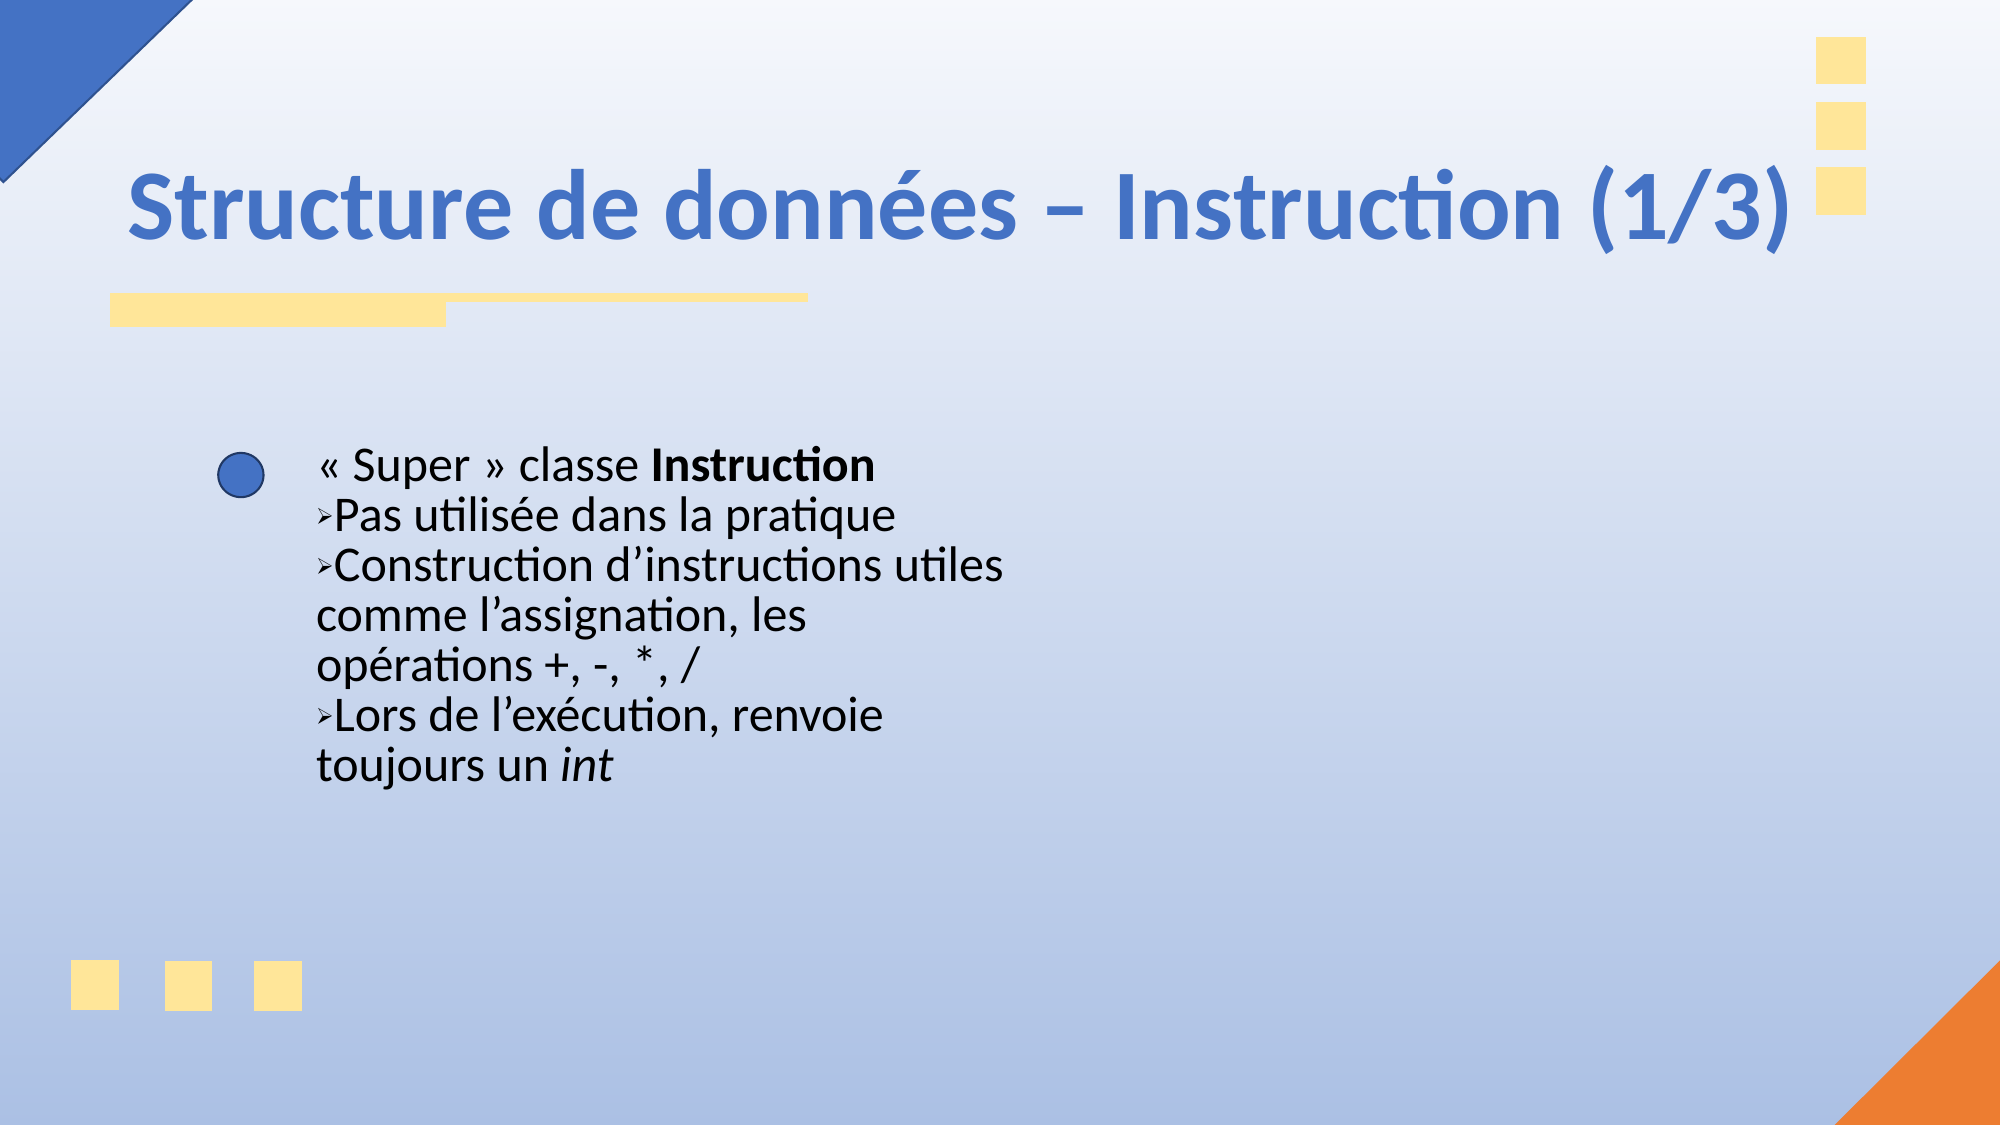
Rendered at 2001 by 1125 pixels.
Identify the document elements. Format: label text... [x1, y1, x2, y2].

text_box Structure de données – Instruction (1/3) [112, 157, 1913, 293]
text_box [72, 961, 118, 1009]
text_box [1836, 961, 2000, 1125]
text_box [166, 962, 211, 1010]
text_box [1817, 103, 1865, 149]
text_box [0, 0, 192, 183]
text_box [218, 452, 264, 498]
text_box [1817, 38, 1865, 83]
text_box [255, 962, 301, 1010]
text_box « Super » classe Instruction Pas utilisée dans la pratique Construction d’instructions utiles comme l’assignation, les opérations +, -, *, / Lors de l’exécution, renvoie toujours un int [301, 436, 1054, 872]
text_box [111, 294, 807, 326]
